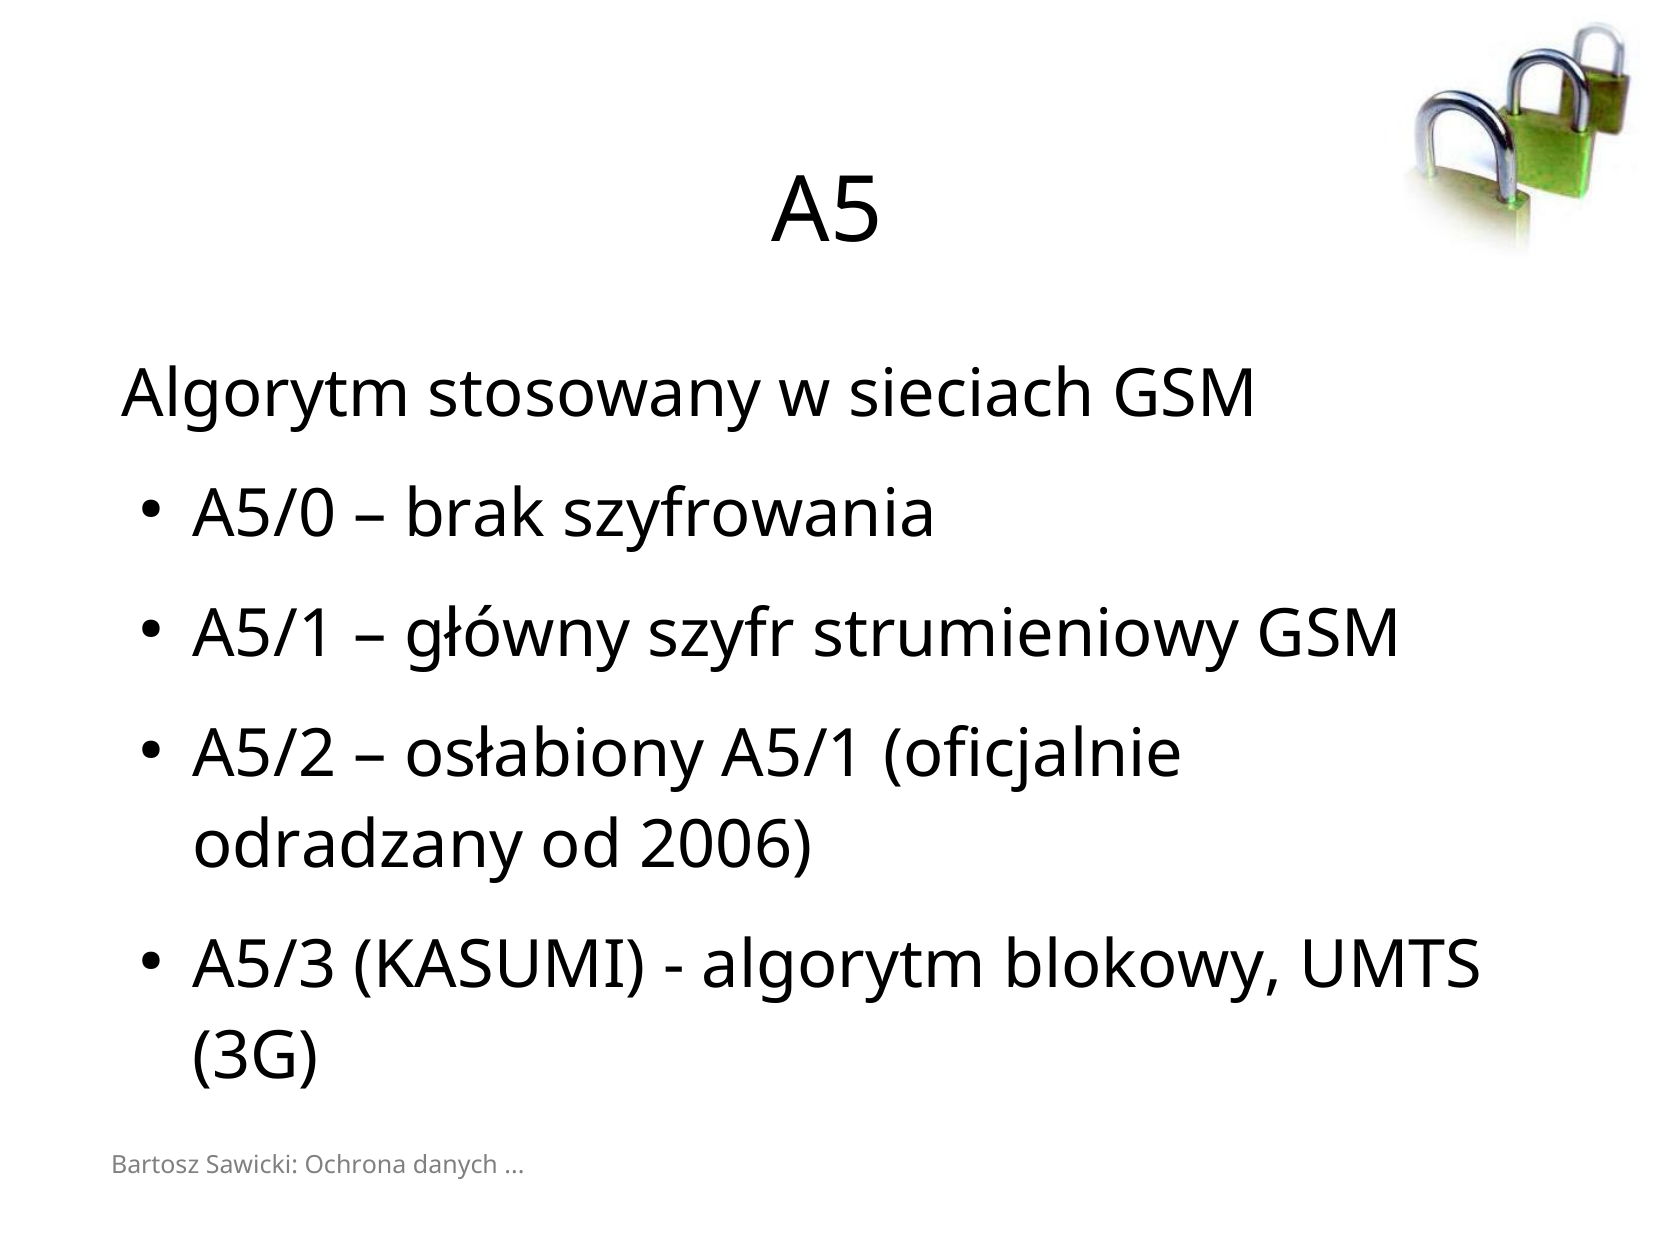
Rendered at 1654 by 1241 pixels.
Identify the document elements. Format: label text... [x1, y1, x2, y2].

list Algorytm stosowany w sieciach GSM A5/0 – brak szyfrowania A5/1 – główny szyfr strumieniowy GSM A5/2 – osłabiony A5/1 (oficjalnie odradzany od 2006) A5/3 (KASUMI) - algorytm blokowy, UMTS (3G) [121, 344, 1534, 1127]
title A5 [121, 102, 1534, 311]
picture [1385, 14, 1640, 266]
